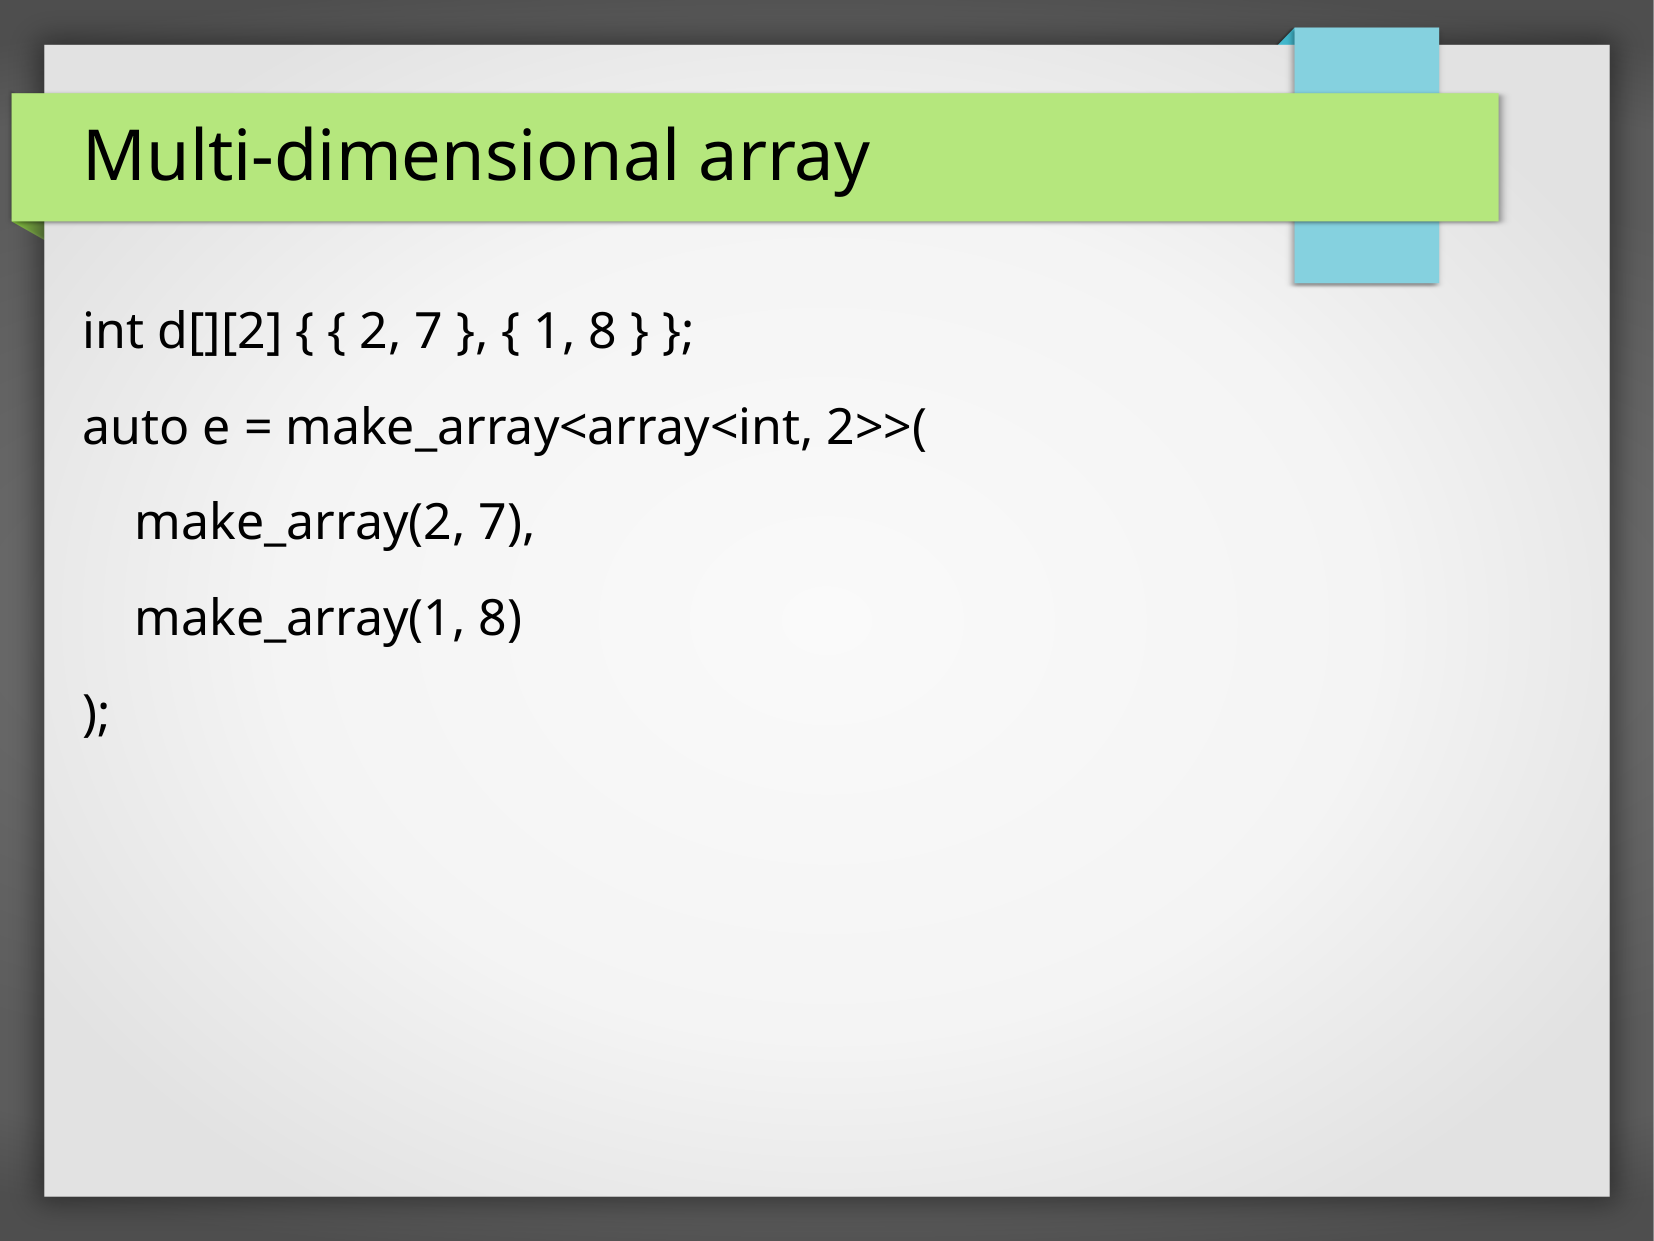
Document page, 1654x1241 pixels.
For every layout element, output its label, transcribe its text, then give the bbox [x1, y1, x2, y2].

list int d[][2] { { 2, 7 }, { 1, 8 } }; auto e = make_array<array<int, 2>>( make_array(2, 7), make_array(1, 8) ); [82, 295, 1571, 1015]
title Multi-dimensional array [82, 94, 1264, 213]
picture [0, 0, 1654, 1241]
